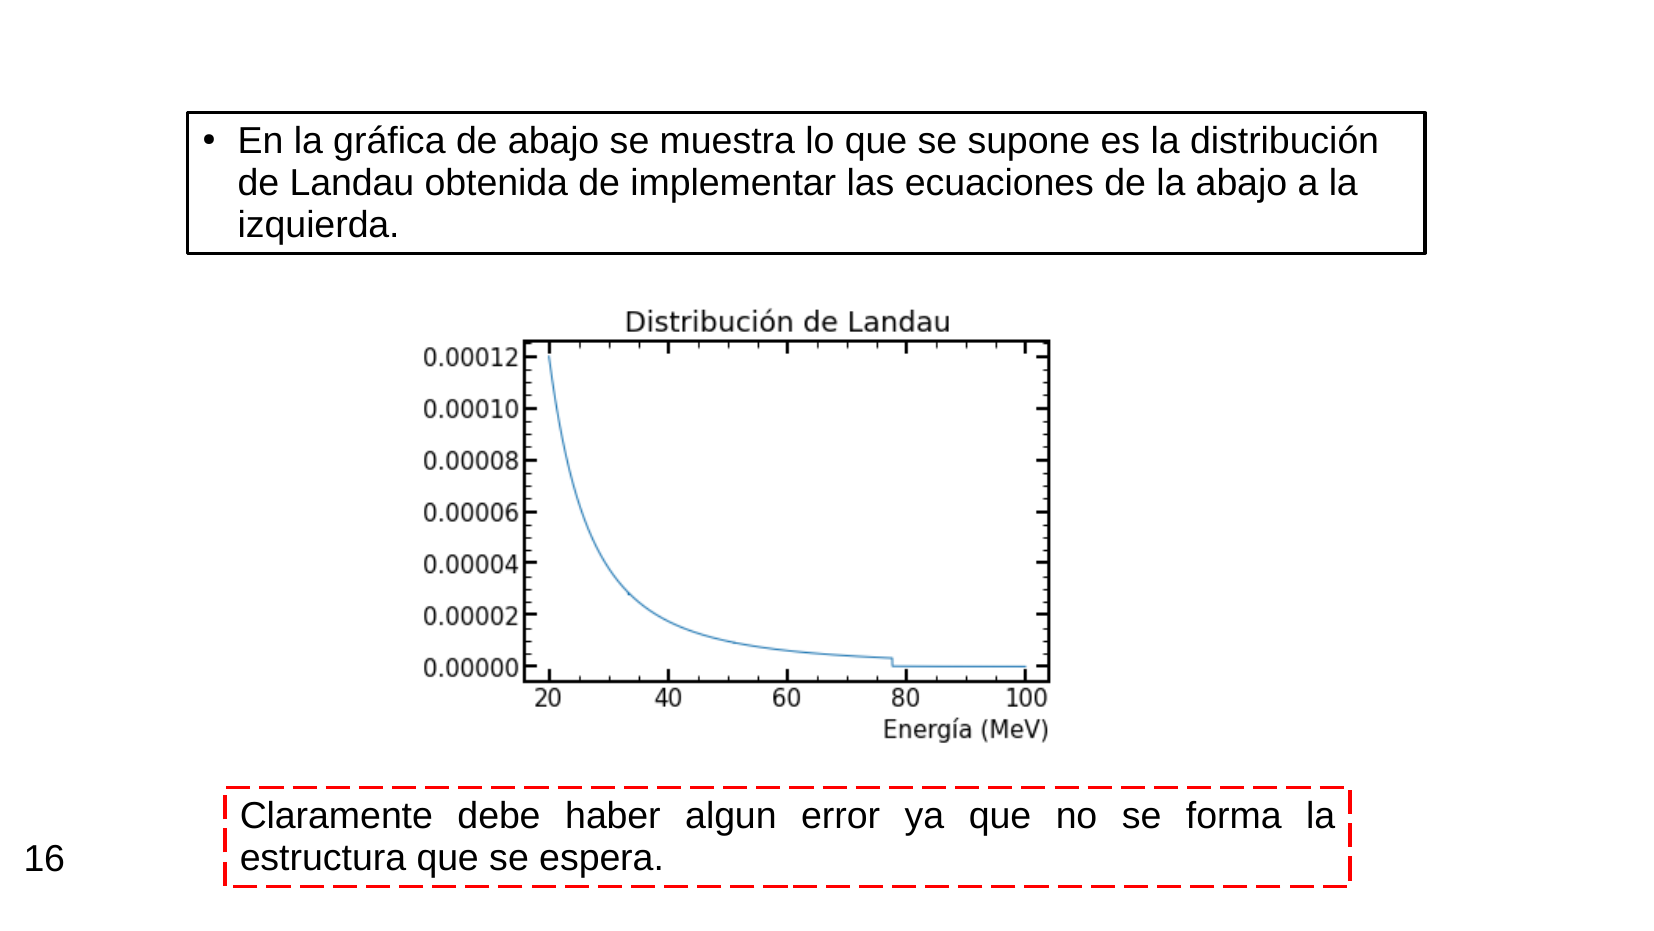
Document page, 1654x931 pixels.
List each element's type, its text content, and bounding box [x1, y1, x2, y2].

text_box Claramente debe haber algun error ya que no se forma la estructura que se espera. [225, 787, 1351, 887]
text_box En la gráfica de abajo se muestra lo que se supone es la distribución de Landau obtenida de implementar las ecuaciones de la abajo a la izquierda. [187, 112, 1426, 254]
picture [412, 299, 1060, 754]
text_box <number> [8, 829, 638, 901]
